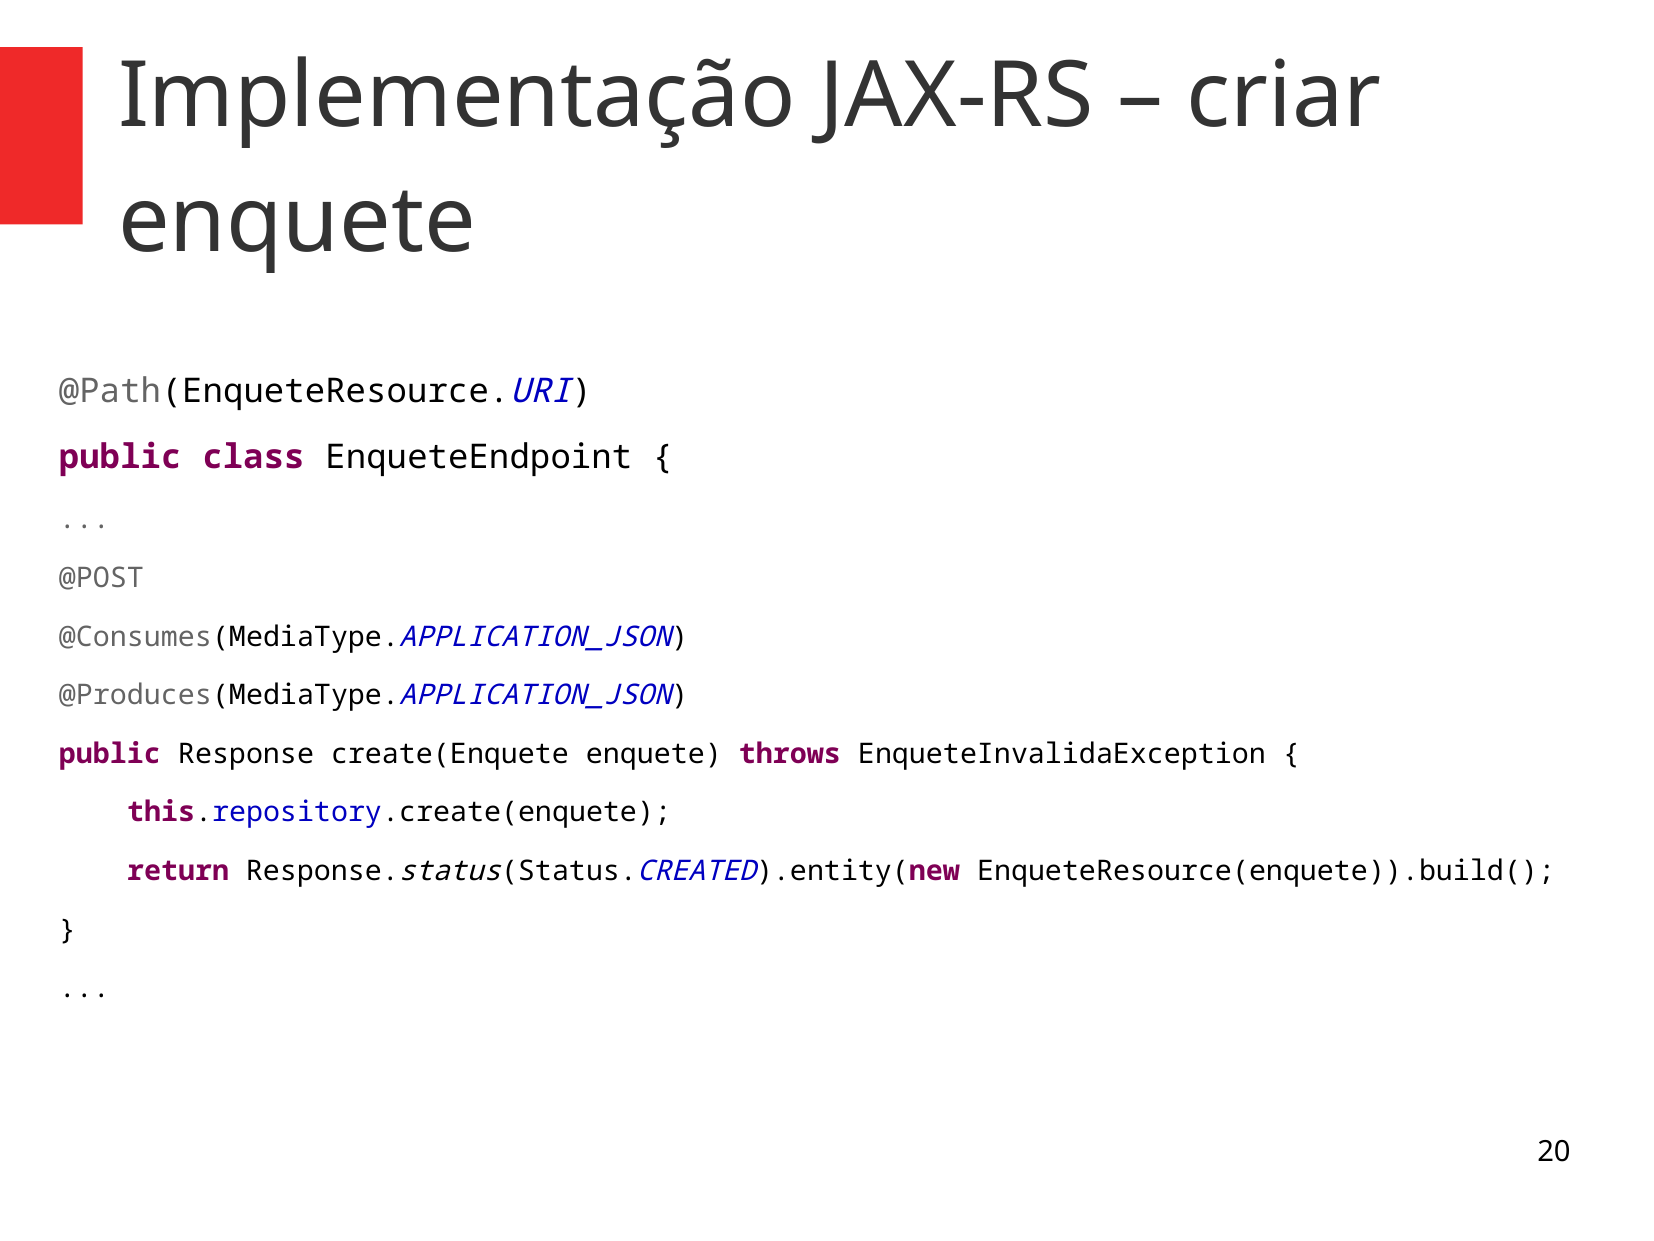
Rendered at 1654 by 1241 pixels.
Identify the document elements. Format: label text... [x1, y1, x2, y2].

list @Path(EnqueteResource.URI) public class EnqueteEndpoint { ... @POST @Consumes(MediaType.APPLICATION_JSON) @Produces(MediaType.APPLICATION_JSON) public Response create(Enquete enquete) throws EnqueteInvalidaException { this.repository.create(enquete); return Response.status(Status.CREATED).entity(new EnqueteResource(enquete)).build(); } ... [59, 366, 1630, 1016]
title Implementação JAX-RS – criar enquete [118, 27, 1571, 279]
